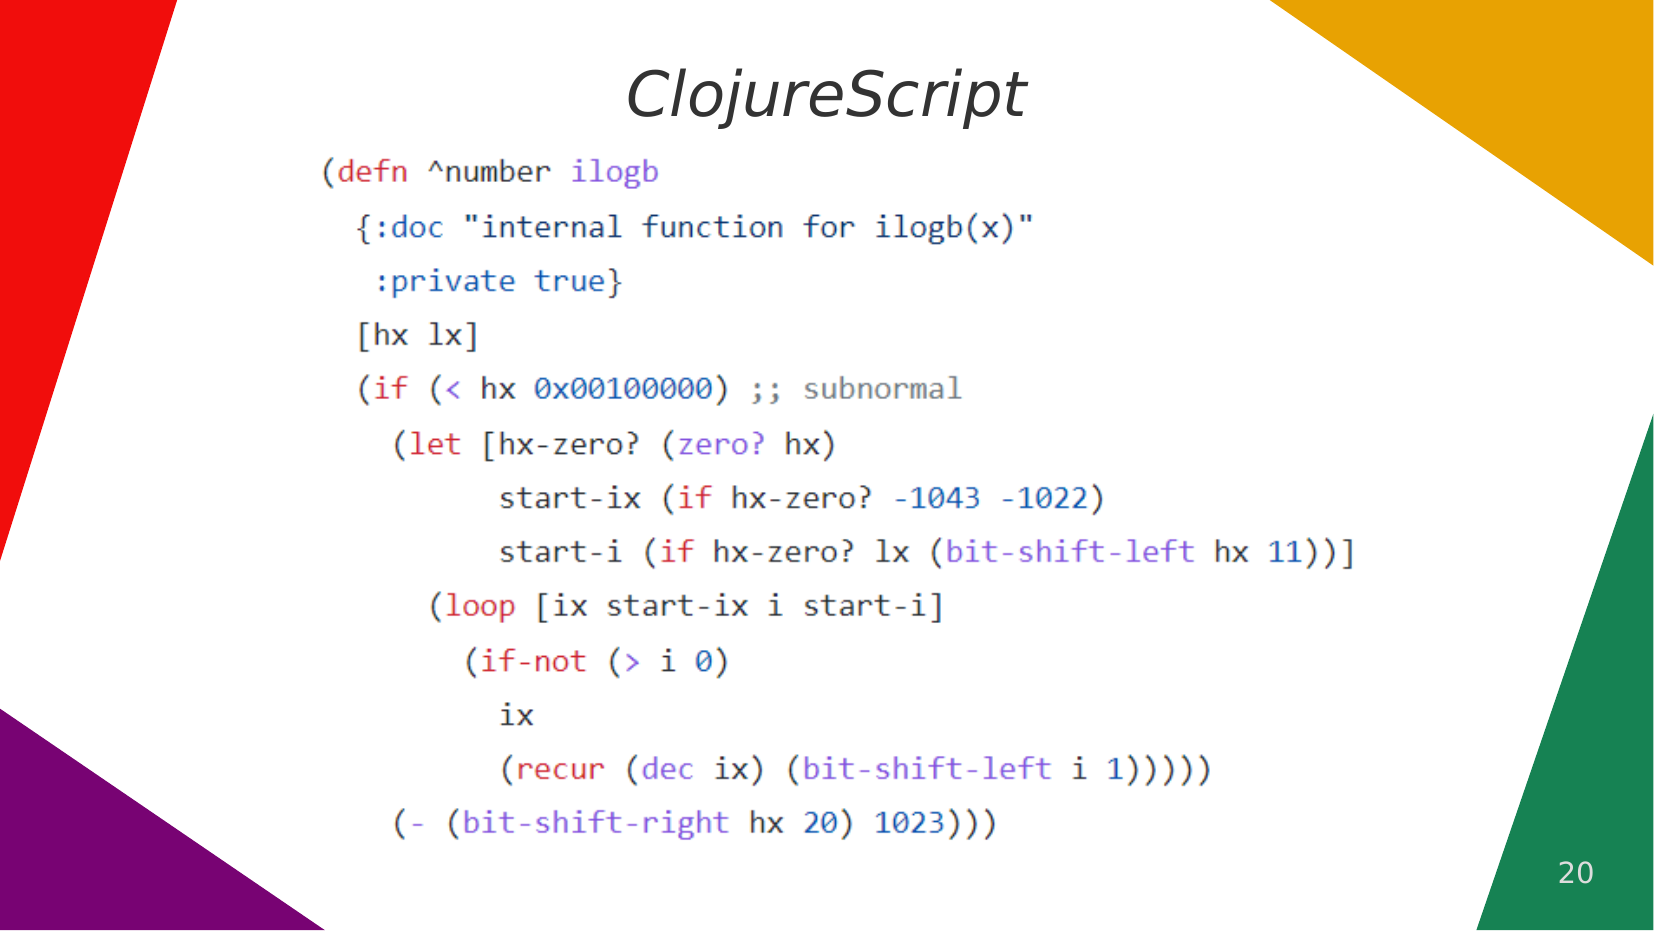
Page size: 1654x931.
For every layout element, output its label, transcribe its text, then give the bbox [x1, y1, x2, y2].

title ClojureScript [118, 58, 1536, 207]
picture [318, 149, 1359, 847]
